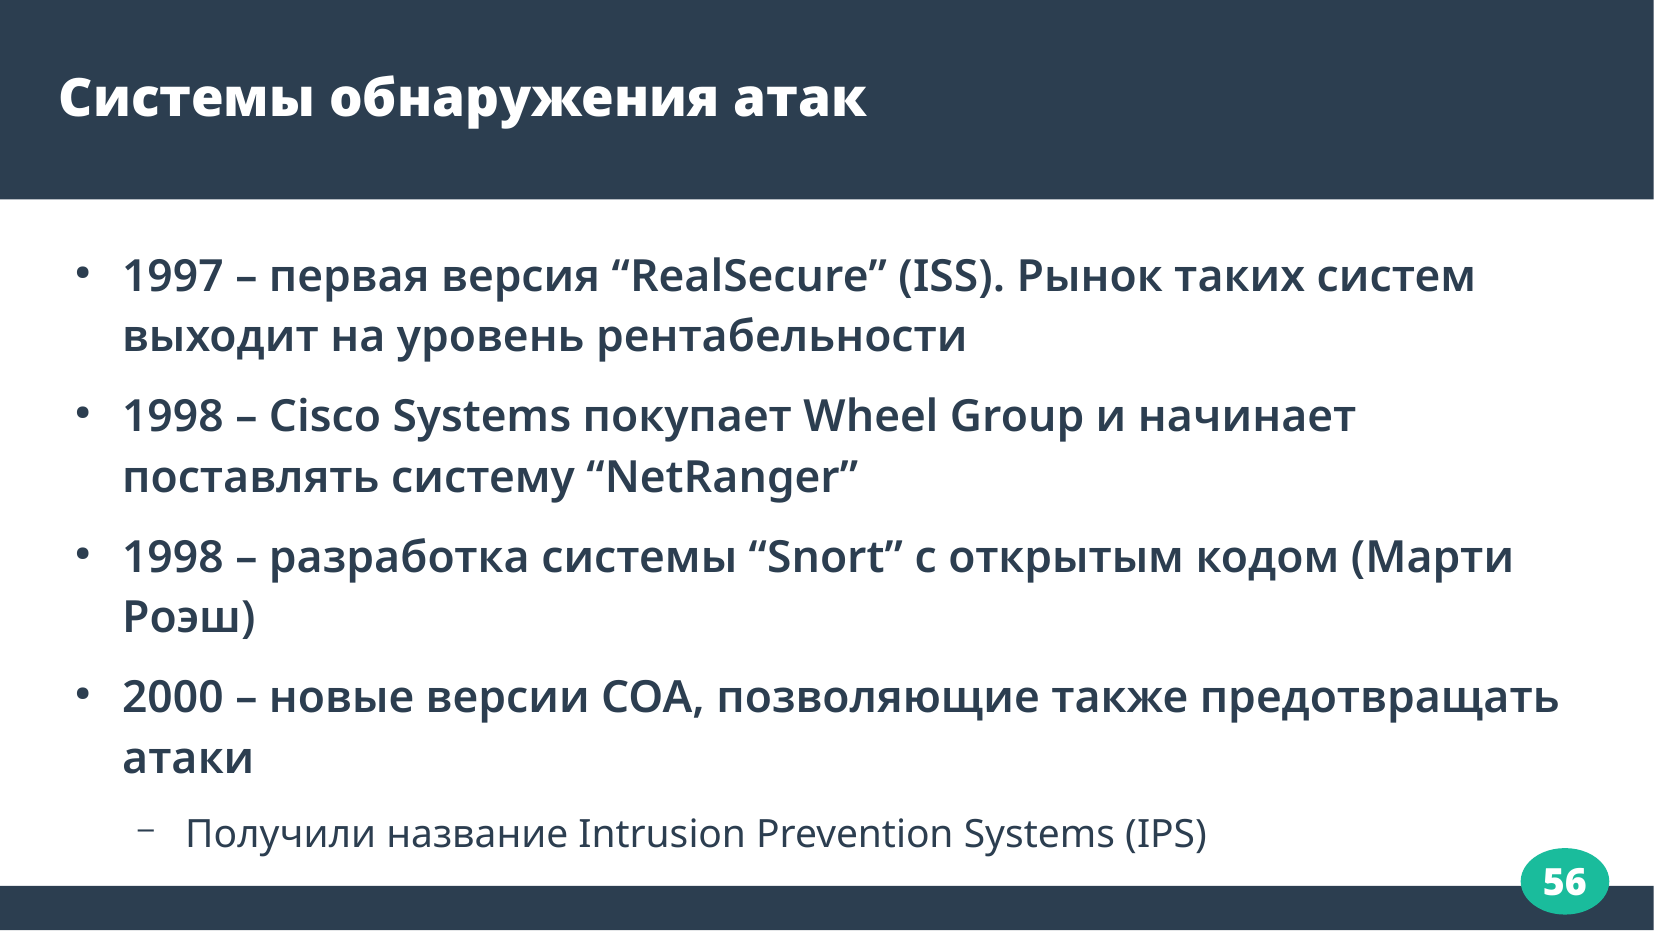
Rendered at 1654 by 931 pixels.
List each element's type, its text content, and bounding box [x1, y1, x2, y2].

title Системы обнаружения атак [59, 37, 1595, 155]
list 1997 – первая версия “RealSecure” (ISS). Рынок таких систем выходит на уровень рентабельности 1998 – Cisco Systems покупает Wheel Group и начинает поставлять систему “NetRanger” 1998 – разработка системы “Snort” с открытым кодом (Марти Роэш) 2000 – новые версии СОА, позволяющие также предотвращать атаки Получили название Intrusion Prevention Systems (IPS) [59, 243, 1595, 864]
